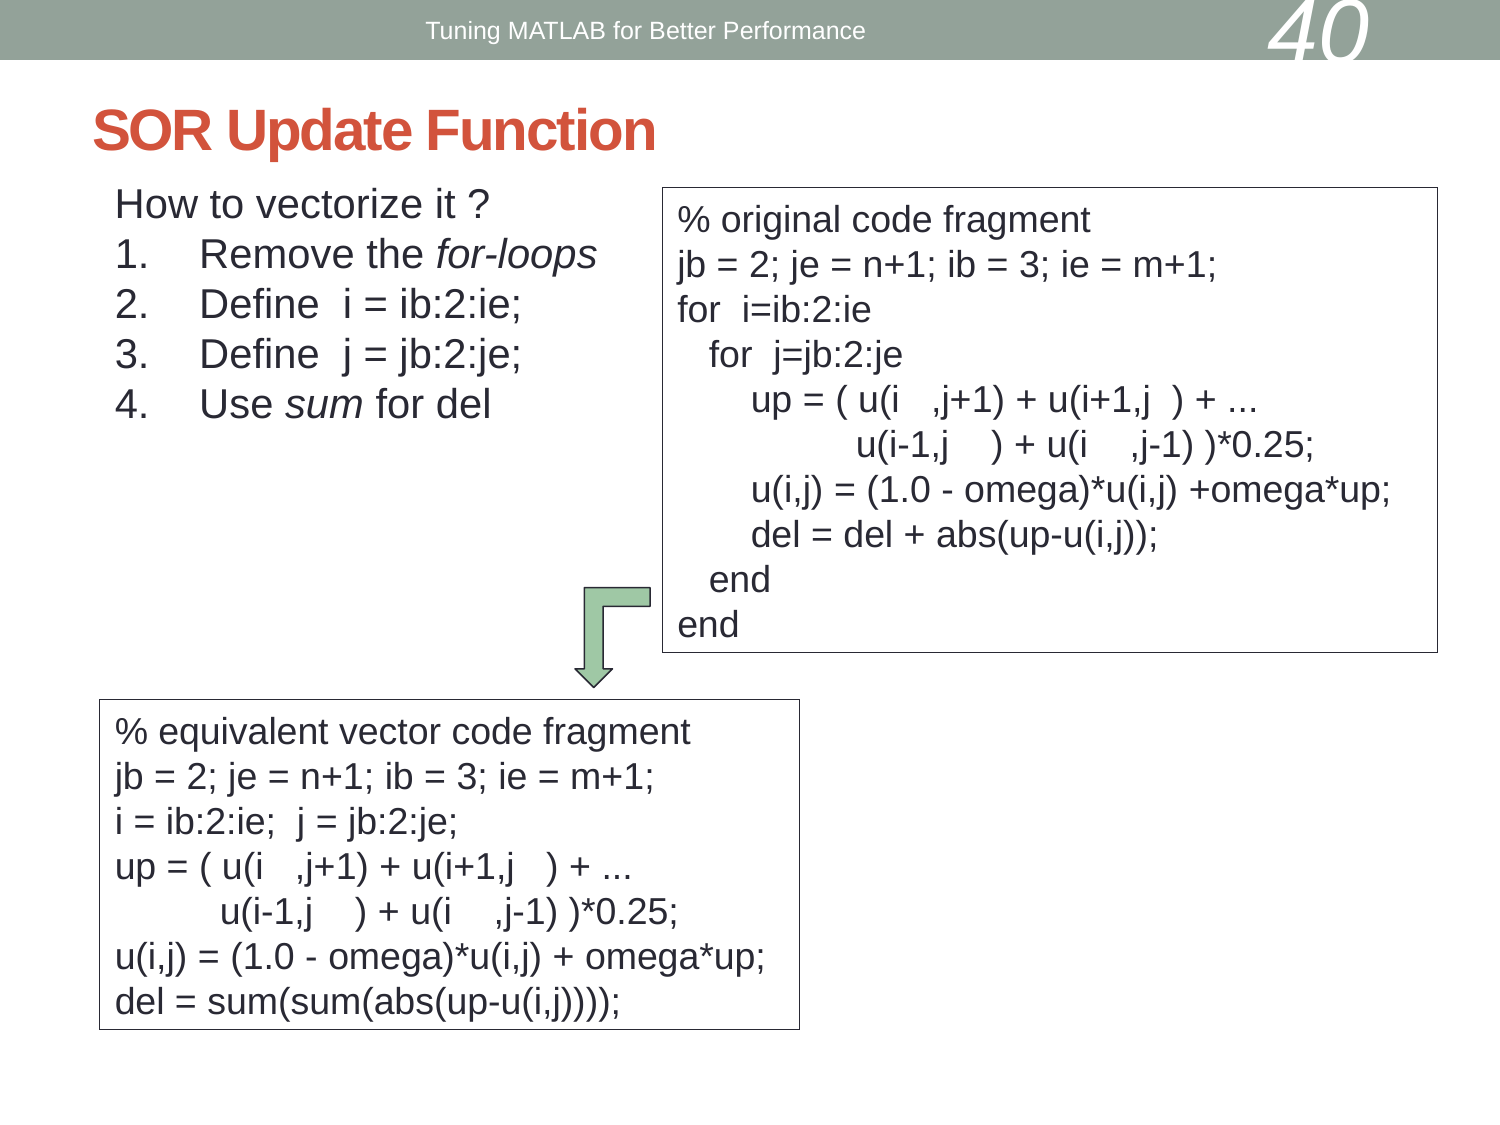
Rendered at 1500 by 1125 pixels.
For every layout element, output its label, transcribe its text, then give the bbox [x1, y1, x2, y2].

slide_number <number> [1252, 0, 1428, 54]
text_box % equivalent vector code fragment jb = 2; je = n+1; ib = 3; ie = m+1; i = ib:2:ie; j = jb:2:je; up = ( u(i ,j+1) + u(i+1,j ) + ... u(i-1,j ) + u(i ,j-1) )*0.25; u(i,j) = (1.0 - omega)*u(i,j) + omega*up; del = sum(sum(abs(up-u(i,j)))); [99, 699, 800, 1030]
title SOR Update Function [77, 66, 1357, 188]
text_box [575, 587, 651, 688]
footer Tuning MATLAB for Better Performance [410, 3, 1086, 57]
text_box How to vectorize it ? Remove the for-loops Define i = ib:2:ie; Define j = jb:2:je; Use sum for del [99, 169, 625, 434]
text_box % original code fragment jb = 2; je = n+1; ib = 3; ie = m+1; for i=ib:2:ie for j=jb:2:je up = ( u(i ,j+1) + u(i+1,j ) + ... u(i-1,j ) + u(i ,j-1) )*0.25; u(i,j) = (1.0 - omega)*u(i,j) +omega*up; del = del + abs(up-u(i,j)); end end [662, 187, 1438, 653]
